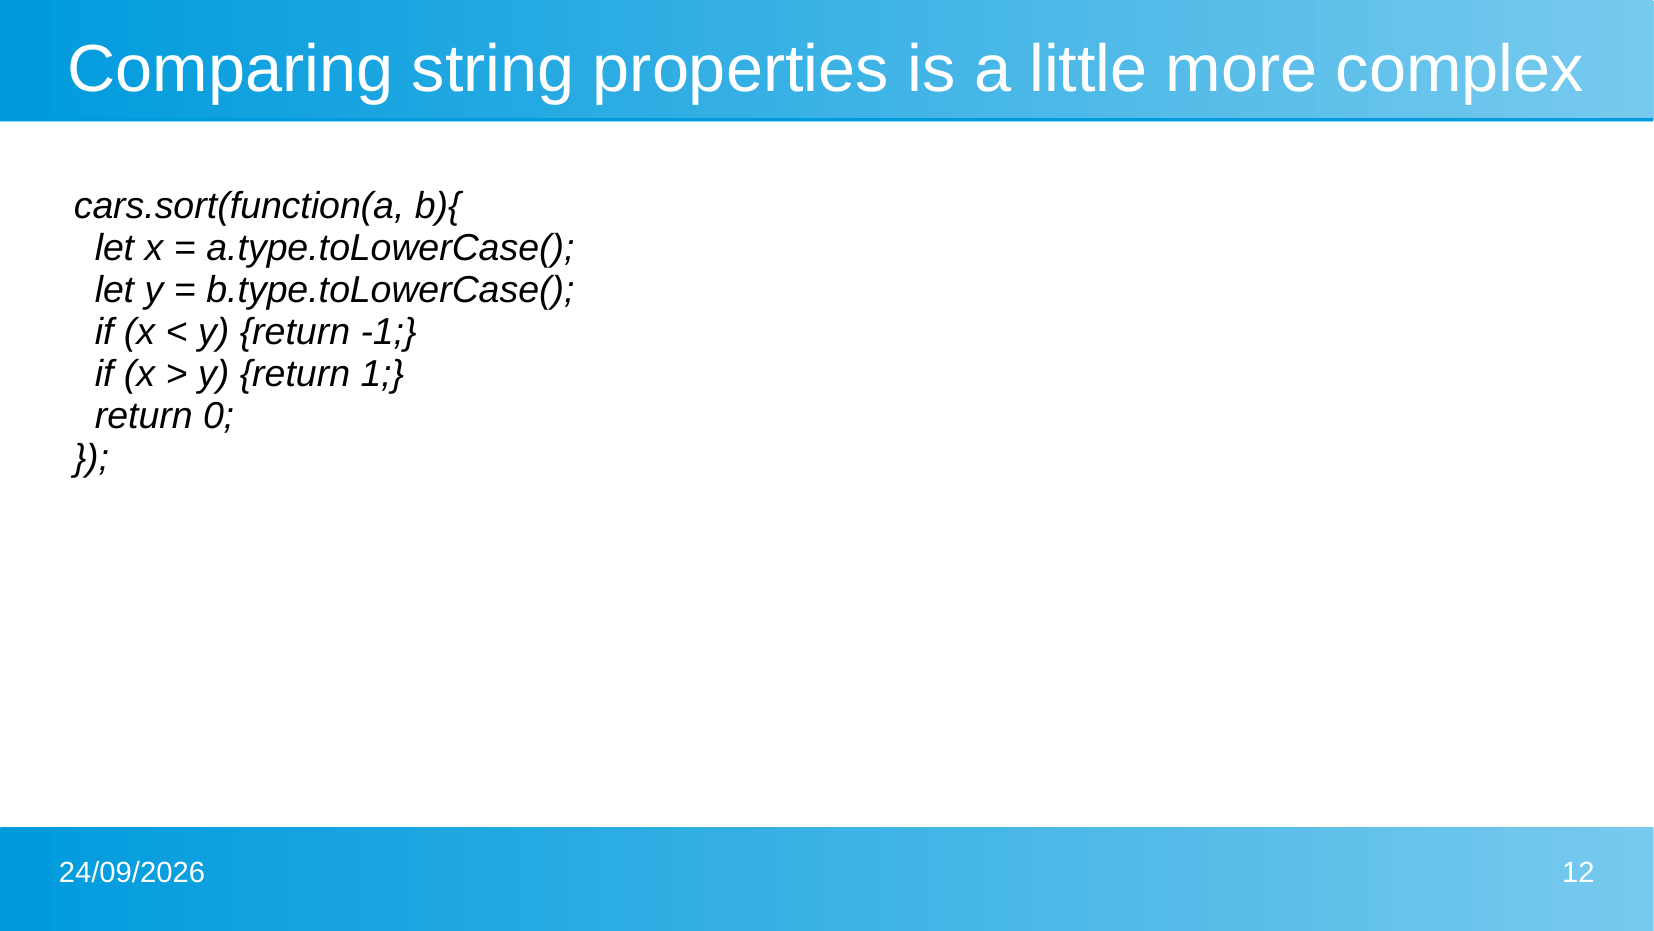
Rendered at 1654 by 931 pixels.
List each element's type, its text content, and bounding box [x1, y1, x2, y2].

title Comparing string properties is a little more complex [59, 29, 1595, 108]
text_box cars.sort(function(a, b){ let x = a.type.toLowerCase(); let y = b.type.toLowerCase(); if (x < y) {return -1;} if (x > y) {return 1;} return 0; }); [59, 177, 1536, 486]
